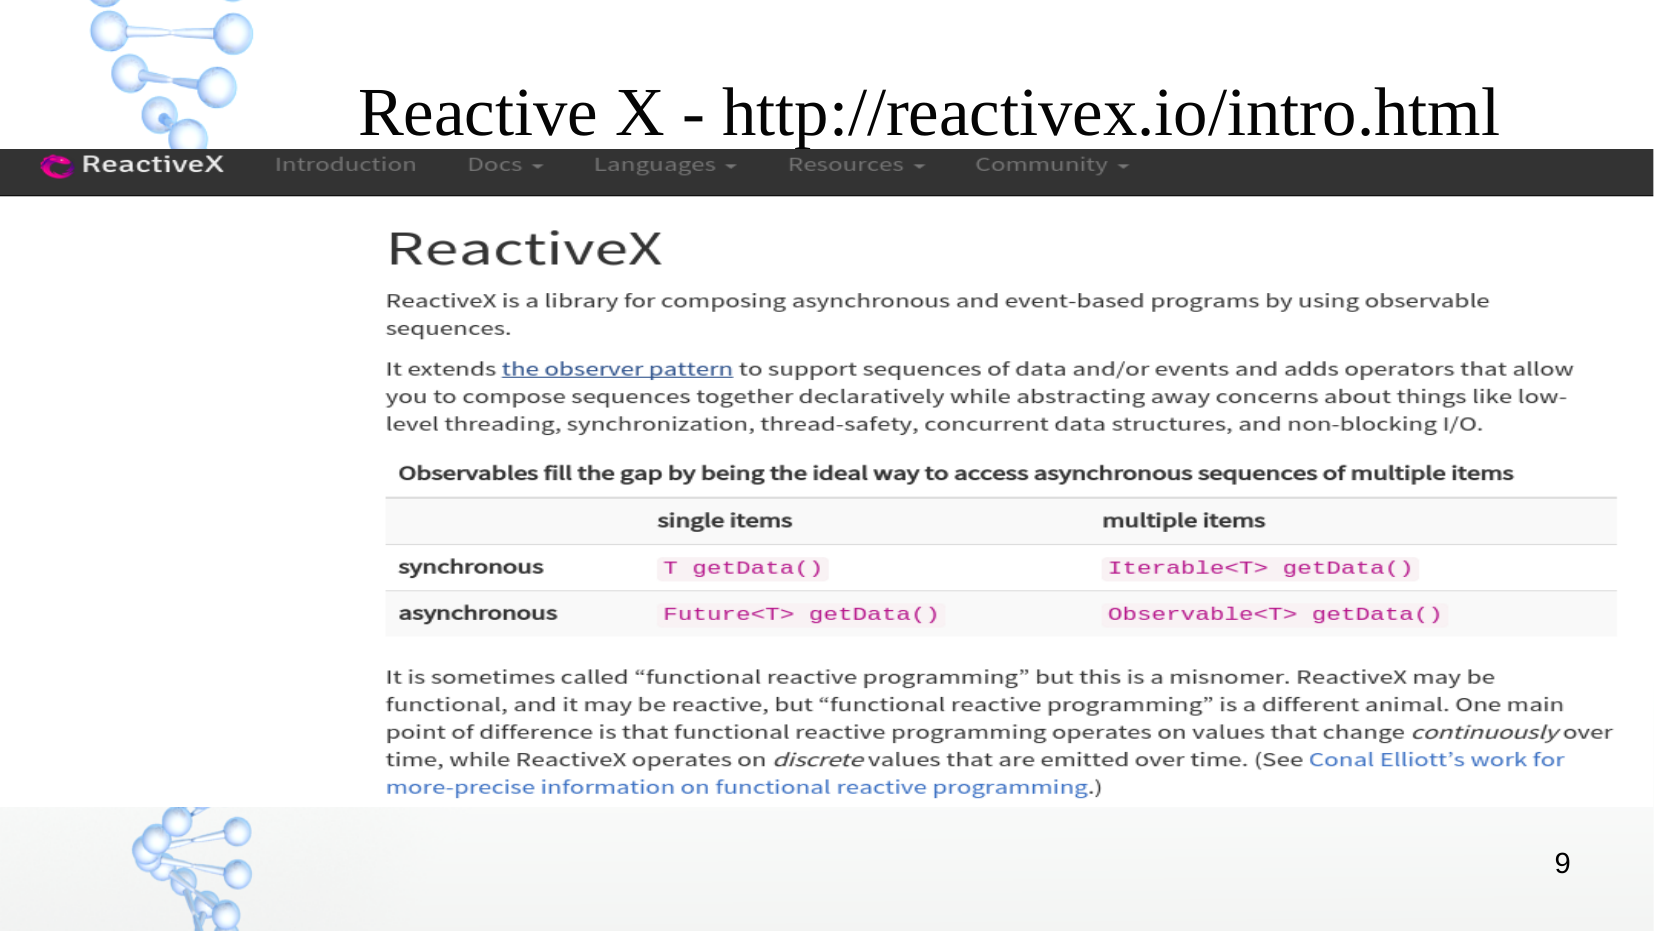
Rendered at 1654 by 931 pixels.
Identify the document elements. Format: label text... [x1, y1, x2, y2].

picture [0, 0, 1654, 931]
title Reactive X - http://reactivex.io/intro.html [265, 35, 1595, 149]
